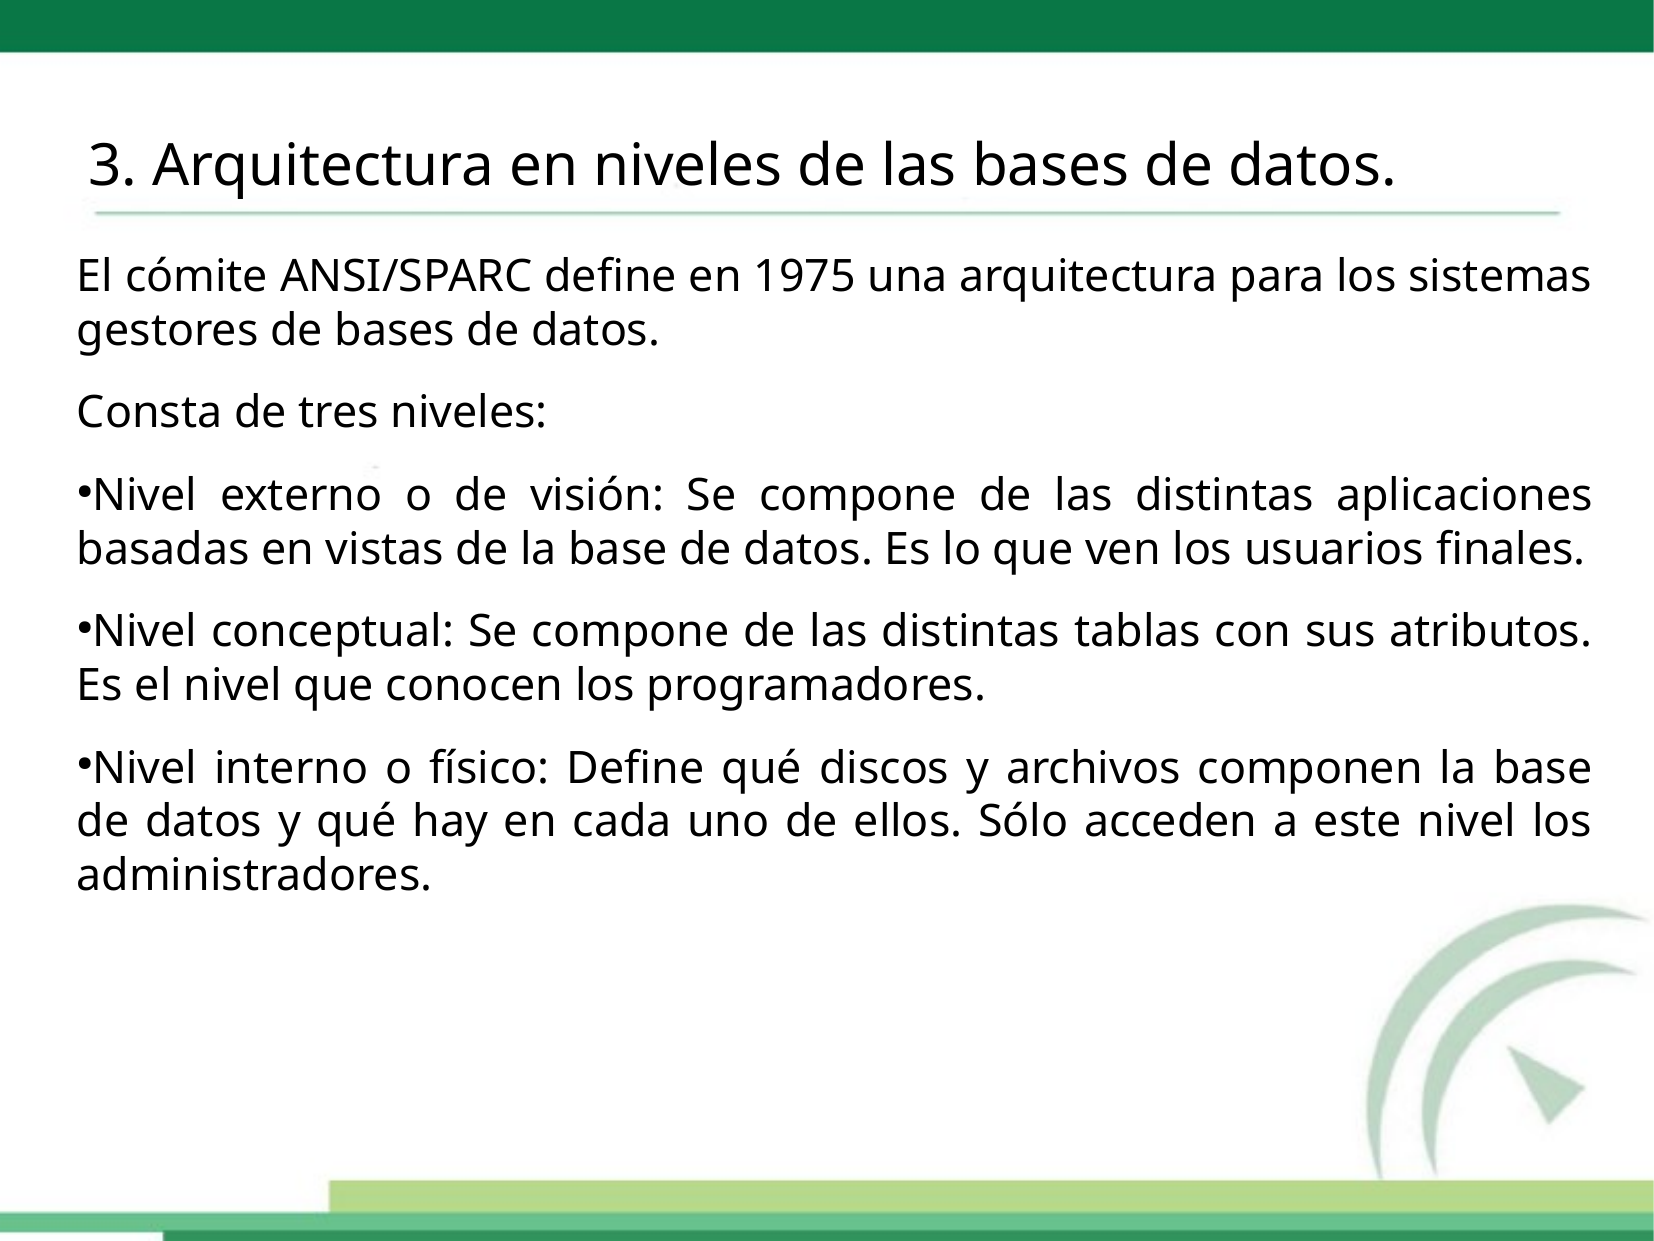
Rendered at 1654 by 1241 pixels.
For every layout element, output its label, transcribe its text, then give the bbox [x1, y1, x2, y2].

title 3. Arquitectura en niveles de las bases de datos. [88, 58, 1577, 246]
list El cómite ANSI/SPARC define en 1975 una arquitectura para los sistemas gestores de bases de datos. Consta de tres niveles: Nivel externo o de visión: Se compone de las distintas aplicaciones basadas en vistas de la base de datos. Es lo que ven los usuarios finales. Nivel conceptual: Se compone de las distintas tablas con sus atributos. Es el nivel que conocen los programadores. Nivel interno o físico: Define qué discos y archivos componen la base de datos y qué hay en cada uno de ellos. Sólo acceden a este nivel los administradores. [76, 246, 1595, 1087]
